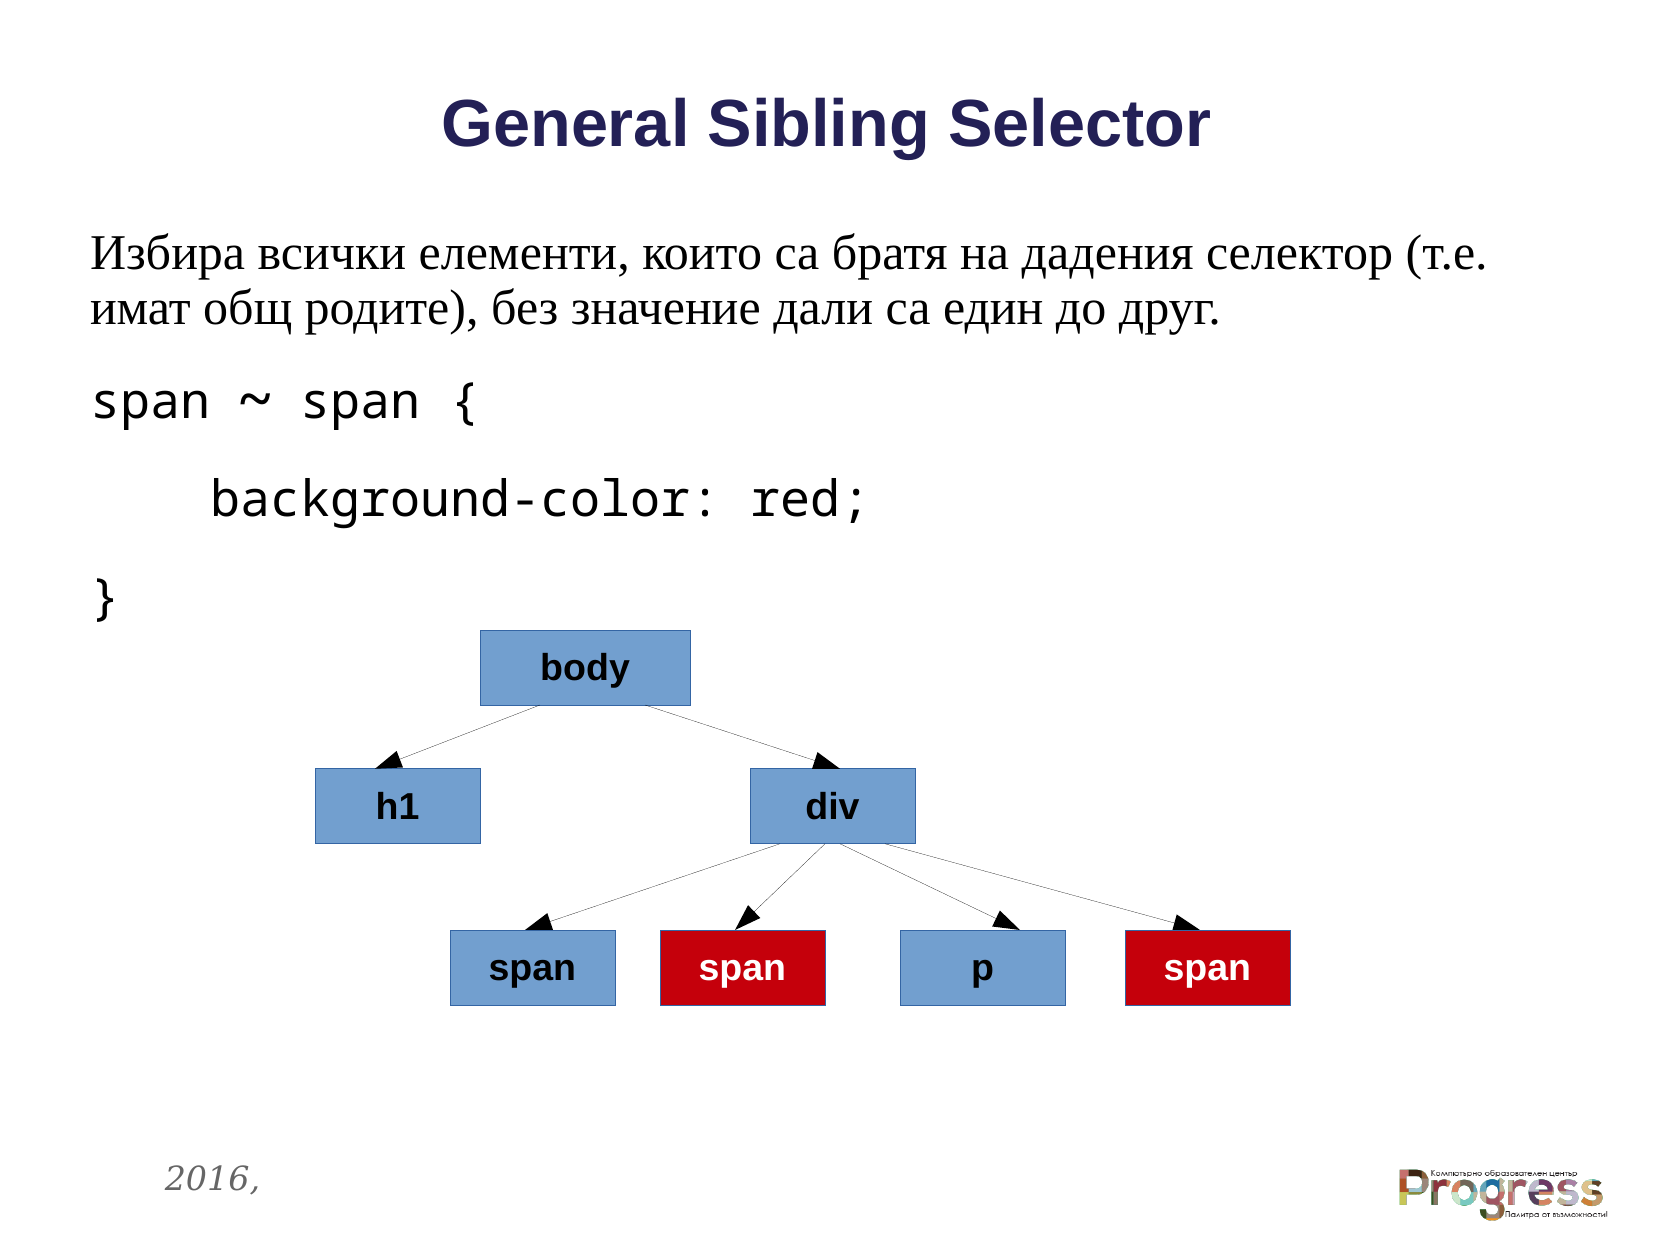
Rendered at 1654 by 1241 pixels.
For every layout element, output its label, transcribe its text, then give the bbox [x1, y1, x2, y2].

text_box div [750, 768, 916, 844]
text_box span [1125, 930, 1291, 1006]
text_box p [900, 930, 1066, 1006]
list Избира всички елементи, които са братя на дадения селектор (т.е. имат общ родите), без значение дали са един до друг. span ~ span { background-color: red; } [90, 225, 1531, 1141]
text_box h1 [315, 768, 481, 844]
text_box span [660, 930, 826, 1006]
title General Sibling Selector [82, 61, 1571, 186]
text_box body [480, 630, 691, 706]
picture [1399, 1168, 1613, 1221]
text_box 2016, Ива Е. Попова [150, 1152, 586, 1201]
text_box span [450, 930, 616, 1006]
